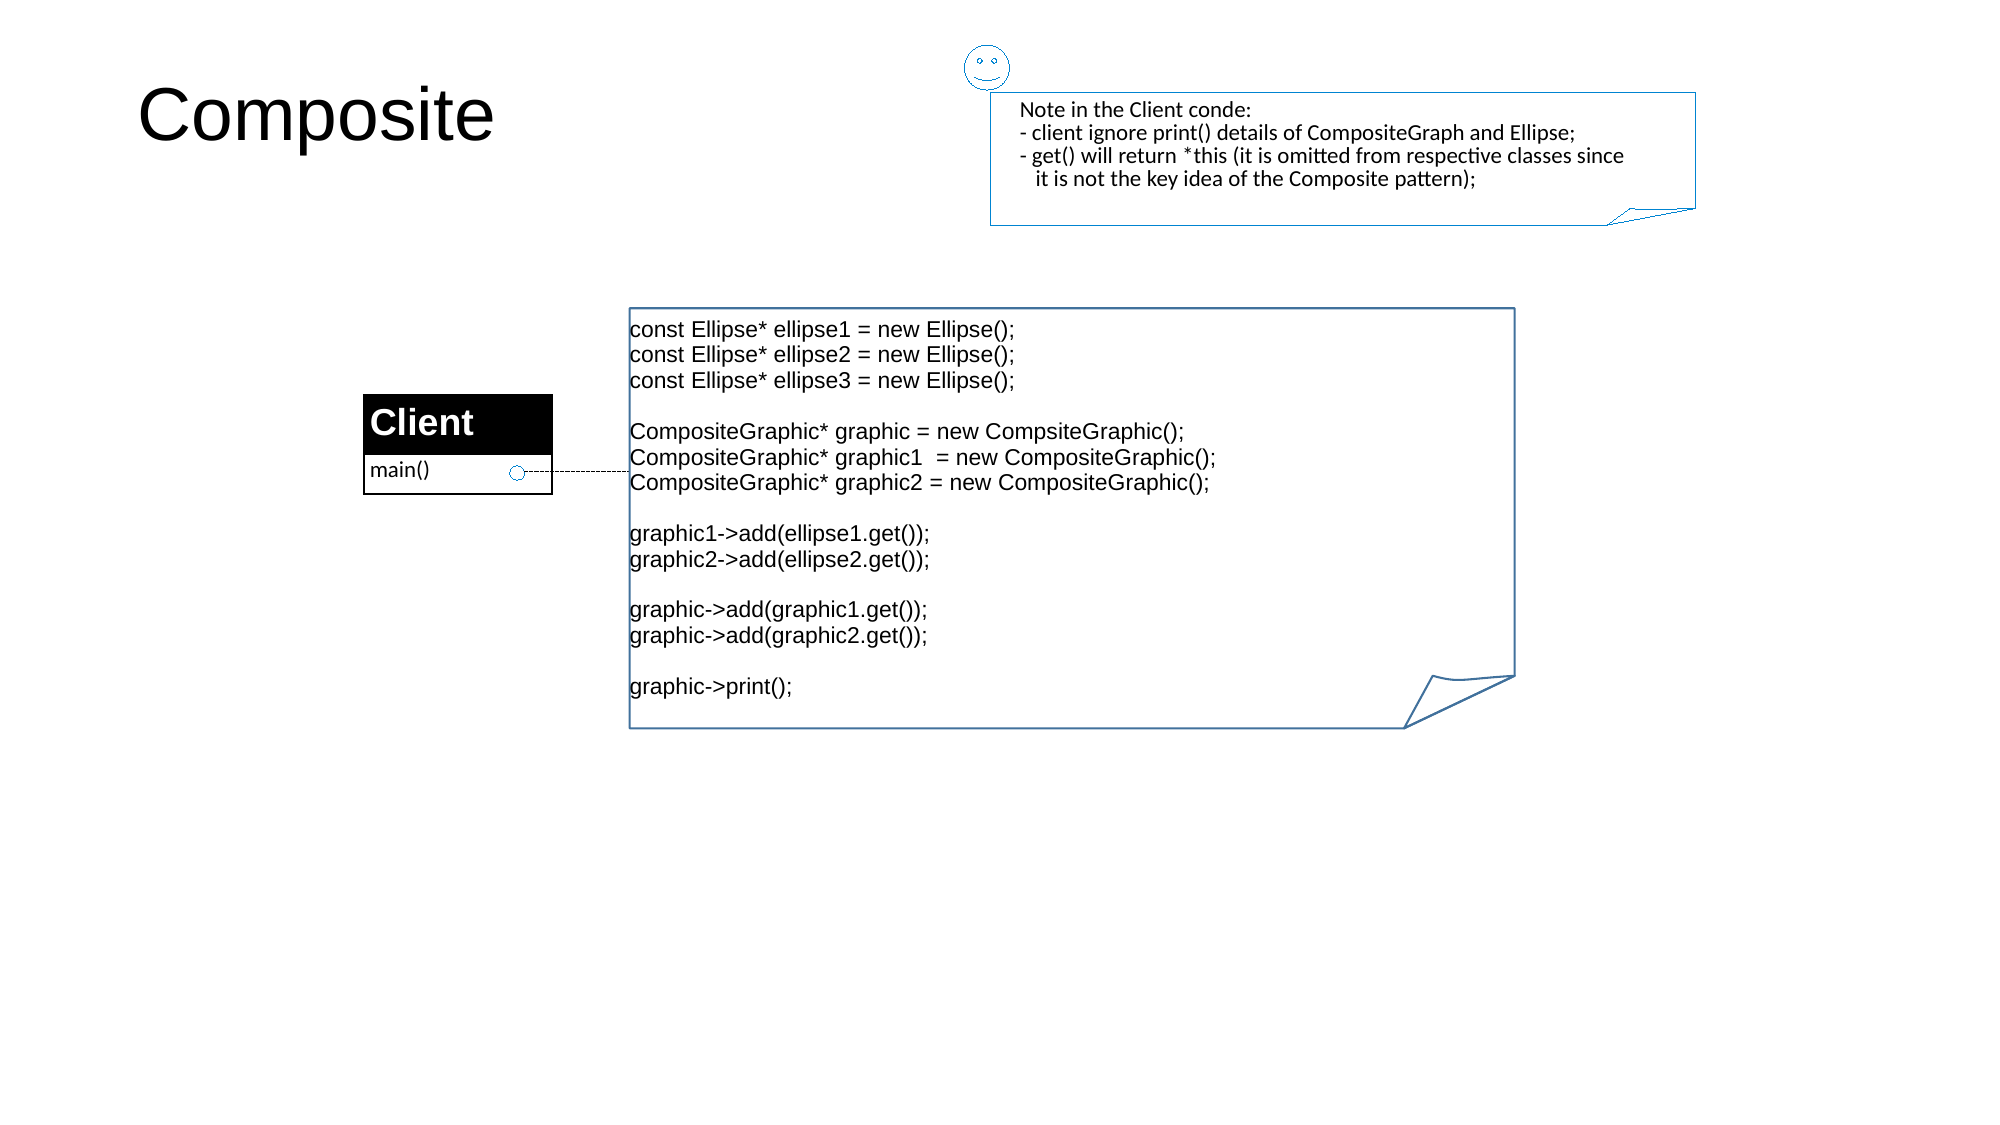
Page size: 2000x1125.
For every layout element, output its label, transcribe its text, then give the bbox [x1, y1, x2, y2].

text_box Note in the Client conde: - client ignore print() details of CompositeGraph and Ellipse; - get() will return *this (it is omitted from respective classes since it is not the key idea of the Composite pattern); [1005, 92, 1681, 221]
text_box const Ellipse* ellipse1 = new Ellipse(); const Ellipse* ellipse2 = new Ellipse(); const Ellipse* ellipse3 = new Ellipse(); CompositeGraphic* graphic = new CompsiteGraphic(); CompositeGraphic* graphic1 = new CompositeGraphic(); CompositeGraphic* graphic2 = new CompositeGraphic(); graphic1->add(ellipse1.get()); graphic2->add(ellipse2.get()); graphic->add(graphic1.get()); graphic->add(graphic2.get()); graphic->print(); [629, 308, 1515, 729]
table_cell main() [365, 455, 551, 493]
table_header Client [365, 396, 551, 453]
title Composite [137, 60, 526, 166]
